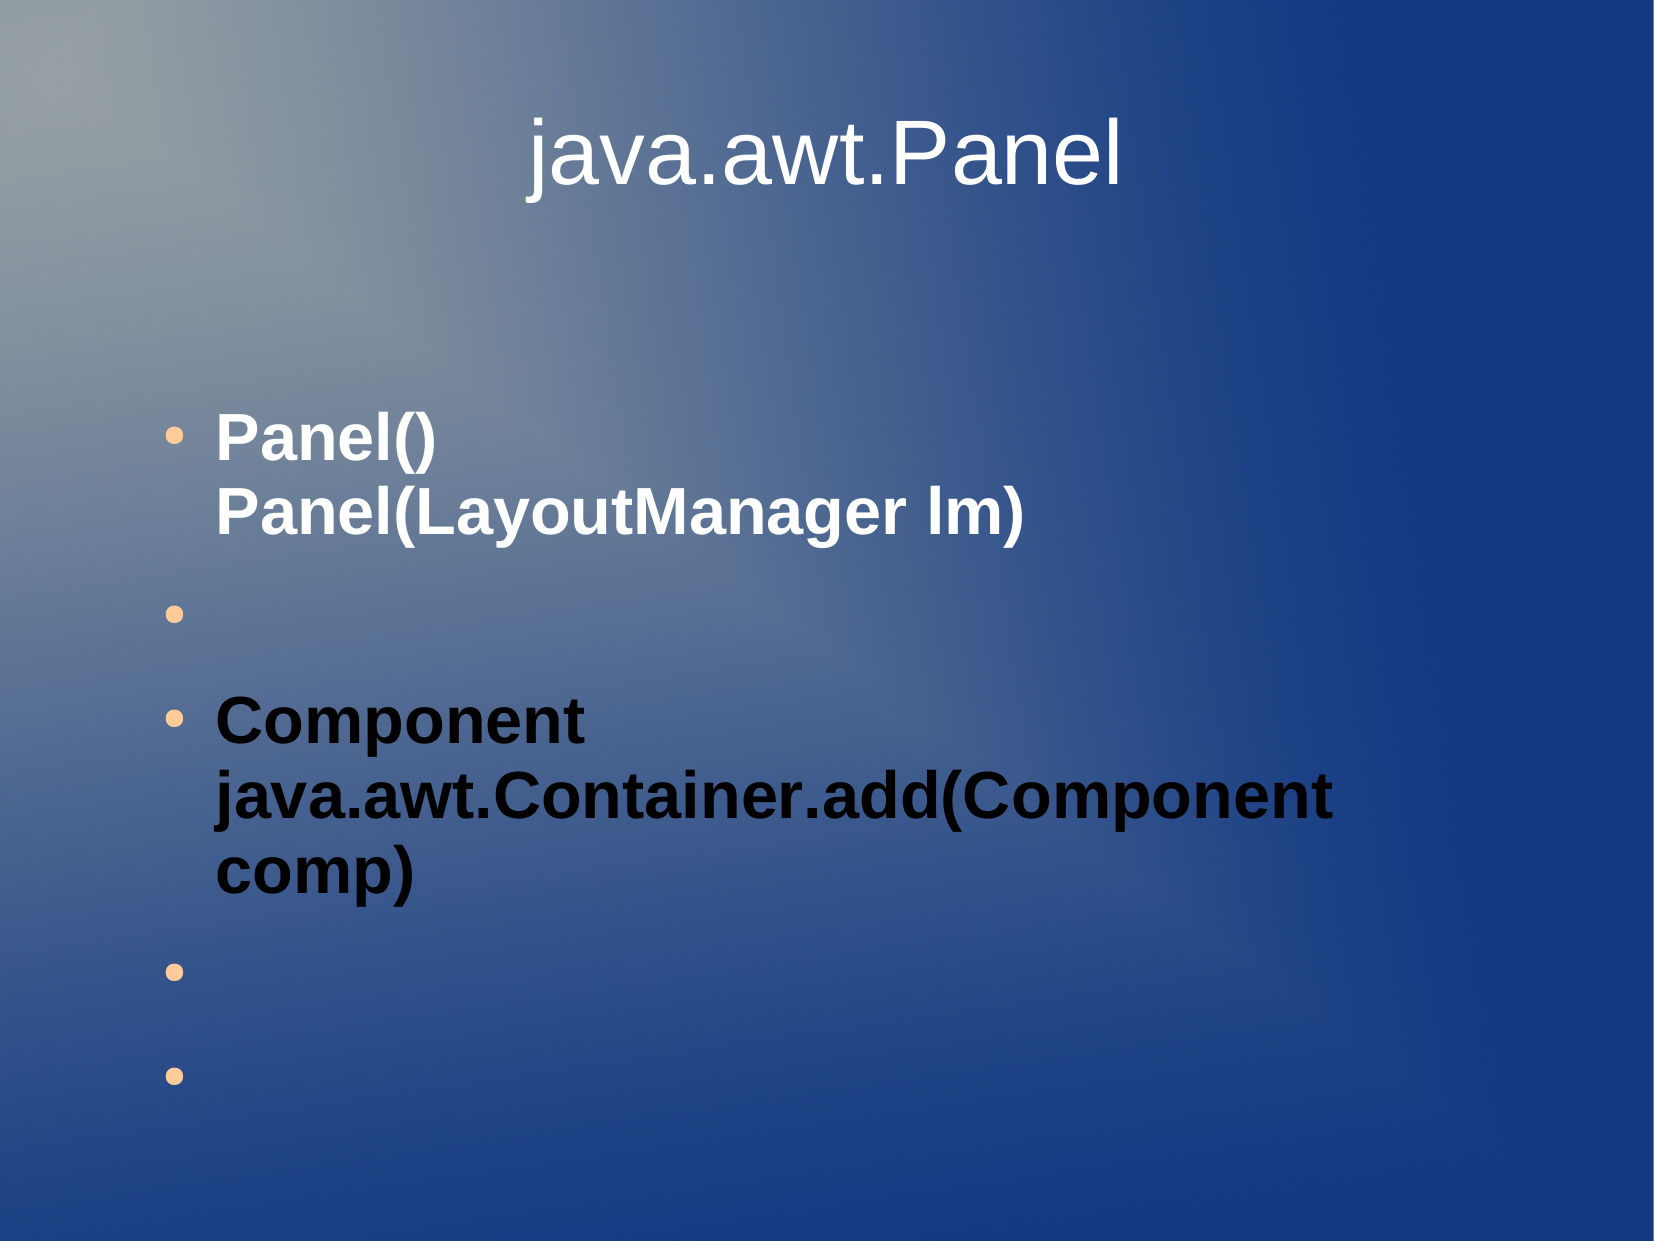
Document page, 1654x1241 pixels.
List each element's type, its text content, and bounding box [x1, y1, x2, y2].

list Panel() Panel(LayoutManager lm) Component java.awt.Container.add(Component comp) [144, 399, 1536, 1182]
title java.awt.Panel [82, 49, 1571, 257]
picture [0, 0, 1654, 1241]
